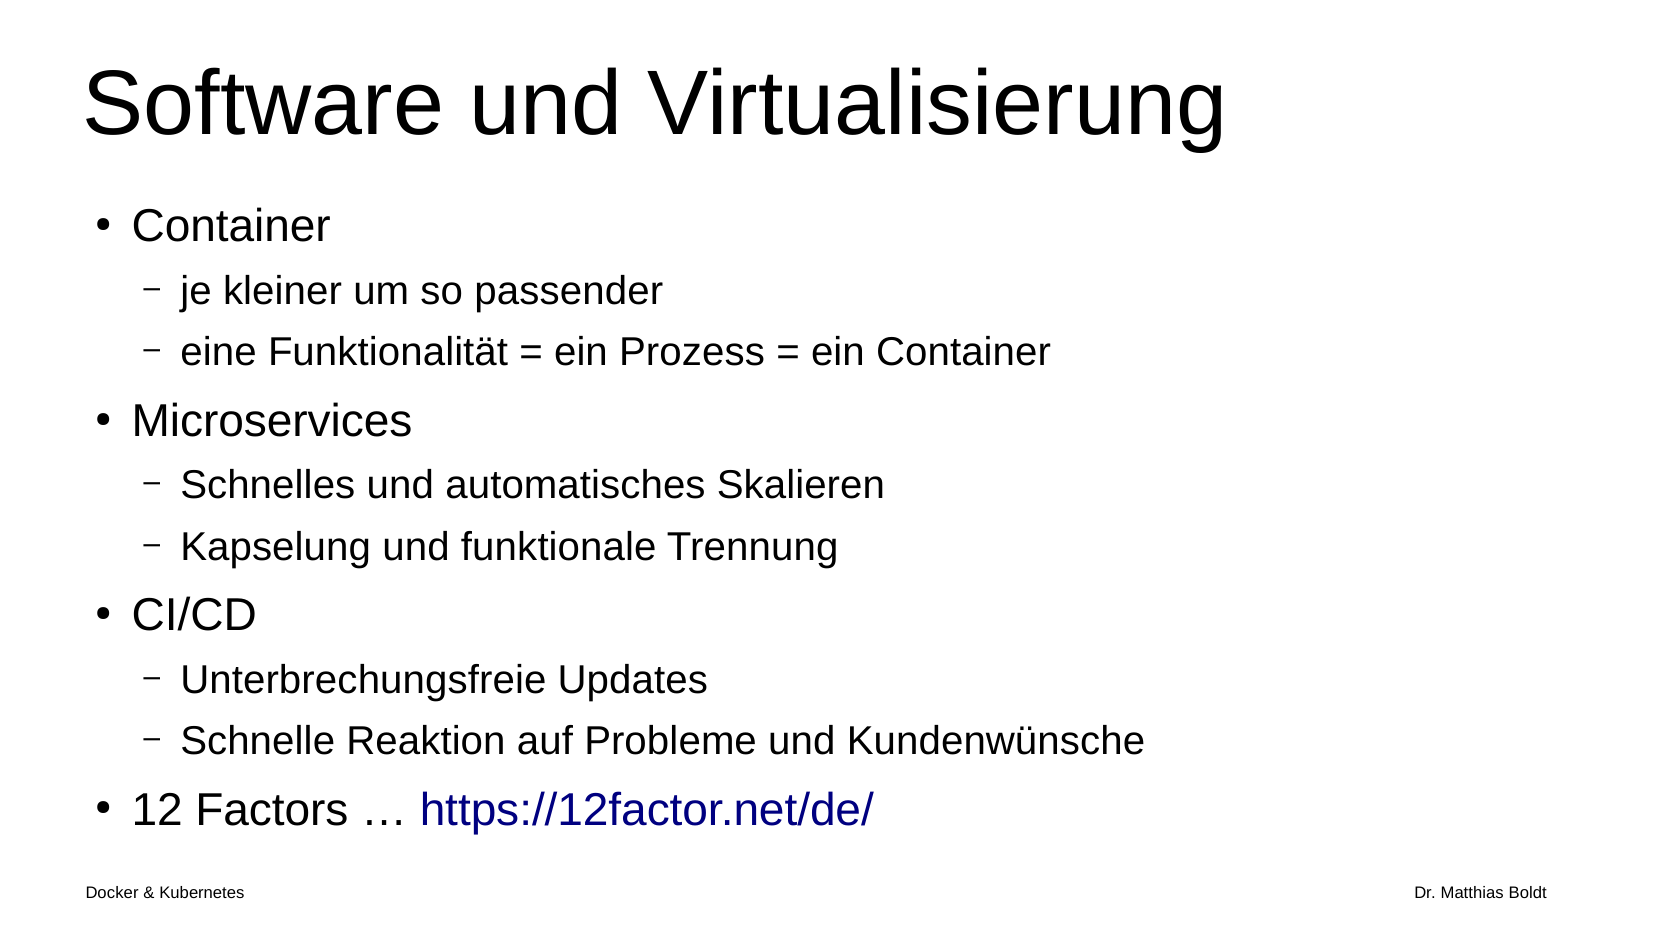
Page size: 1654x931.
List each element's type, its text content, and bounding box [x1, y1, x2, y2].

title Software und Virtualisierung [82, 25, 1571, 181]
text_box Docker & Kubernetes Dr. Matthias Boldt [70, 875, 1563, 910]
list Container je kleiner um so passender eine Funktionalität = ein Prozess = ein Container Microservices Schnelles und automatisches Skalieren Kapselung und funktionale Trennung CI/CD Unterbrechungsfreie Updates Schnelle Reaktion auf Probleme und Kundenwünsche 12 Factors … https://12factor.net/de/ [82, 199, 1571, 845]
